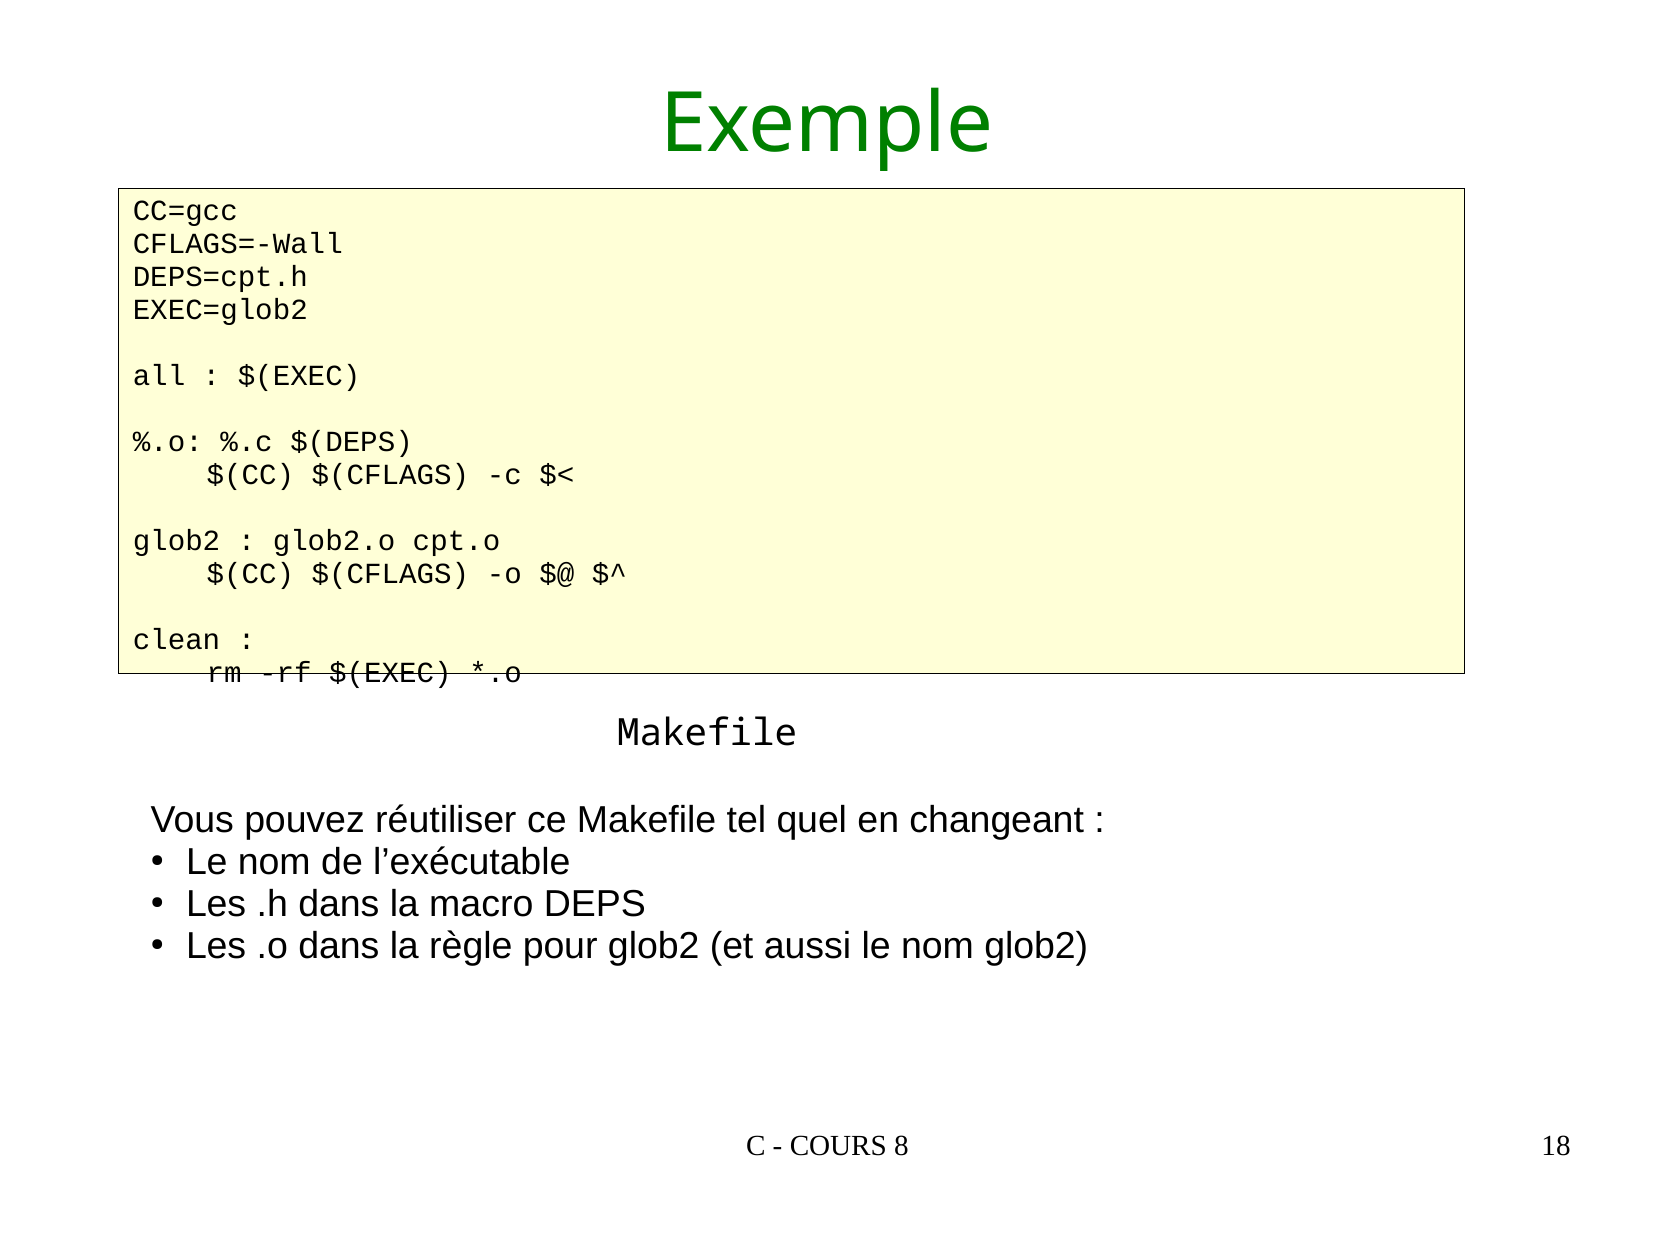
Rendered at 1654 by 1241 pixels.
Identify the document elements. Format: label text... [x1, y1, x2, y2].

text_box Makefile [602, 698, 1099, 756]
text_box CC=gcc CFLAGS=-Wall DEPS=cpt.h EXEC=glob2 all : $(EXEC) %.o: %.c $(DEPS) $(CC) $(CFLAGS) -c $< glob2 : glob2.o cpt.o $(CC) $(CFLAGS) -o $@ $^ clean : rm -rf $(EXEC) *.o [118, 188, 1465, 674]
text_box Vous pouvez réutiliser ce Makefile tel quel en changeant : Le nom de l’exécutable Les .h dans la macro DEPS Les .o dans la règle pour glob2 (et aussi le nom glob2) [135, 791, 1495, 975]
title Exemple [82, 49, 1571, 189]
